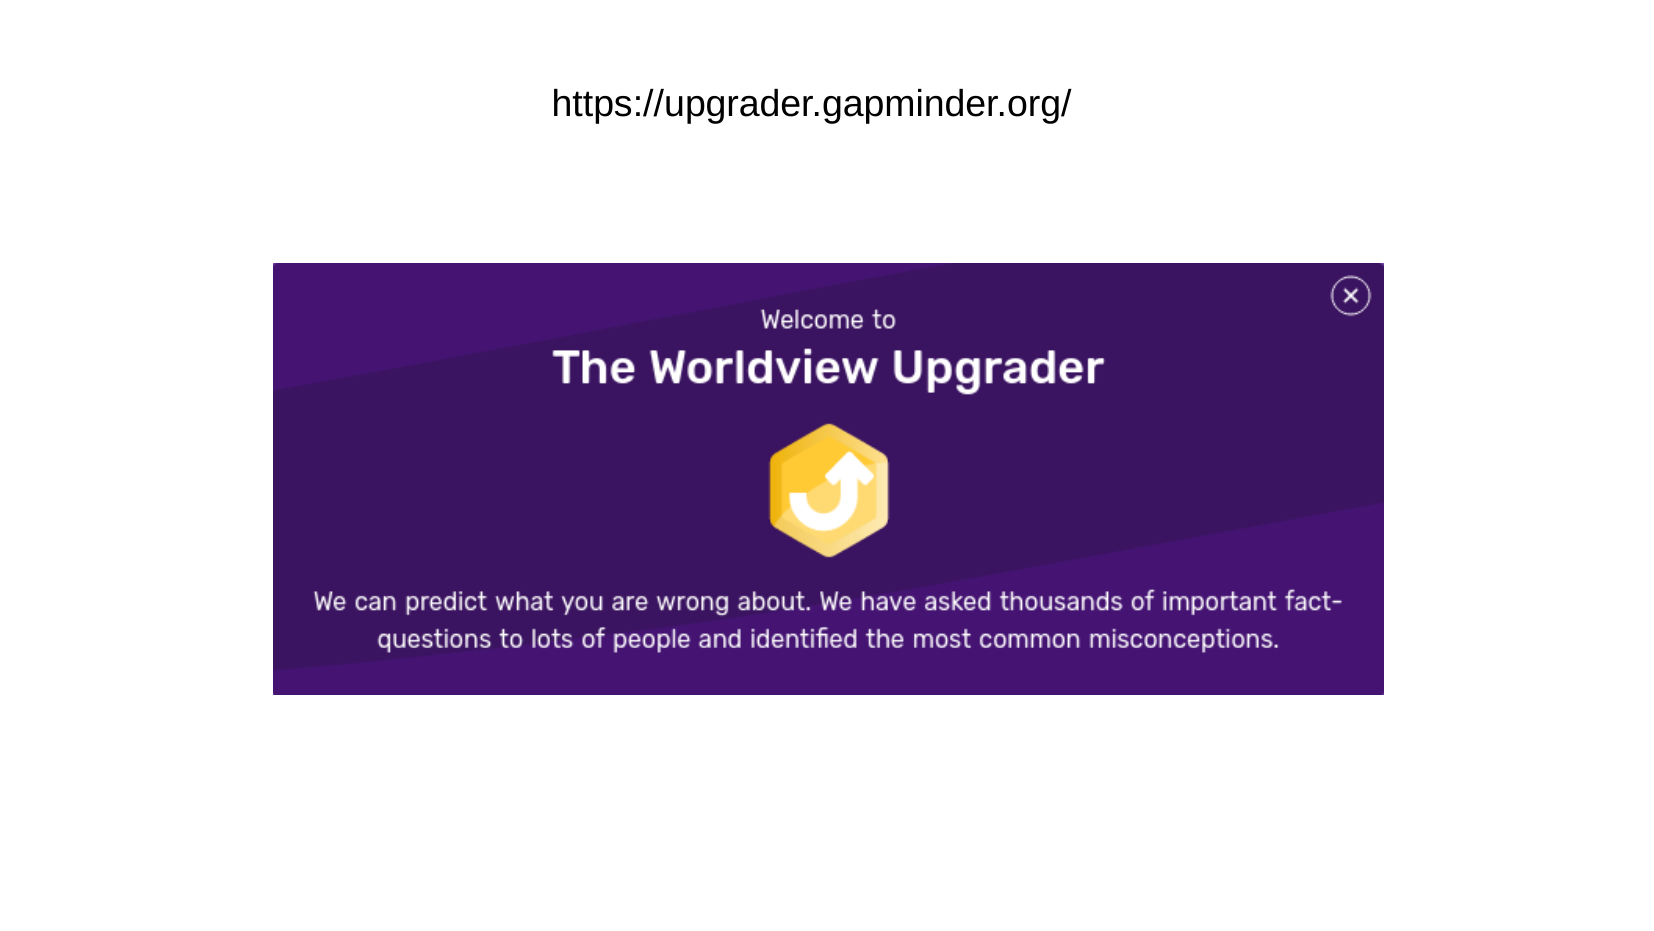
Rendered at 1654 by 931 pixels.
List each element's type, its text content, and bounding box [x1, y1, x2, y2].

text_box https://upgrader.gapminder.org/ [536, 75, 1088, 132]
picture [273, 263, 1384, 695]
